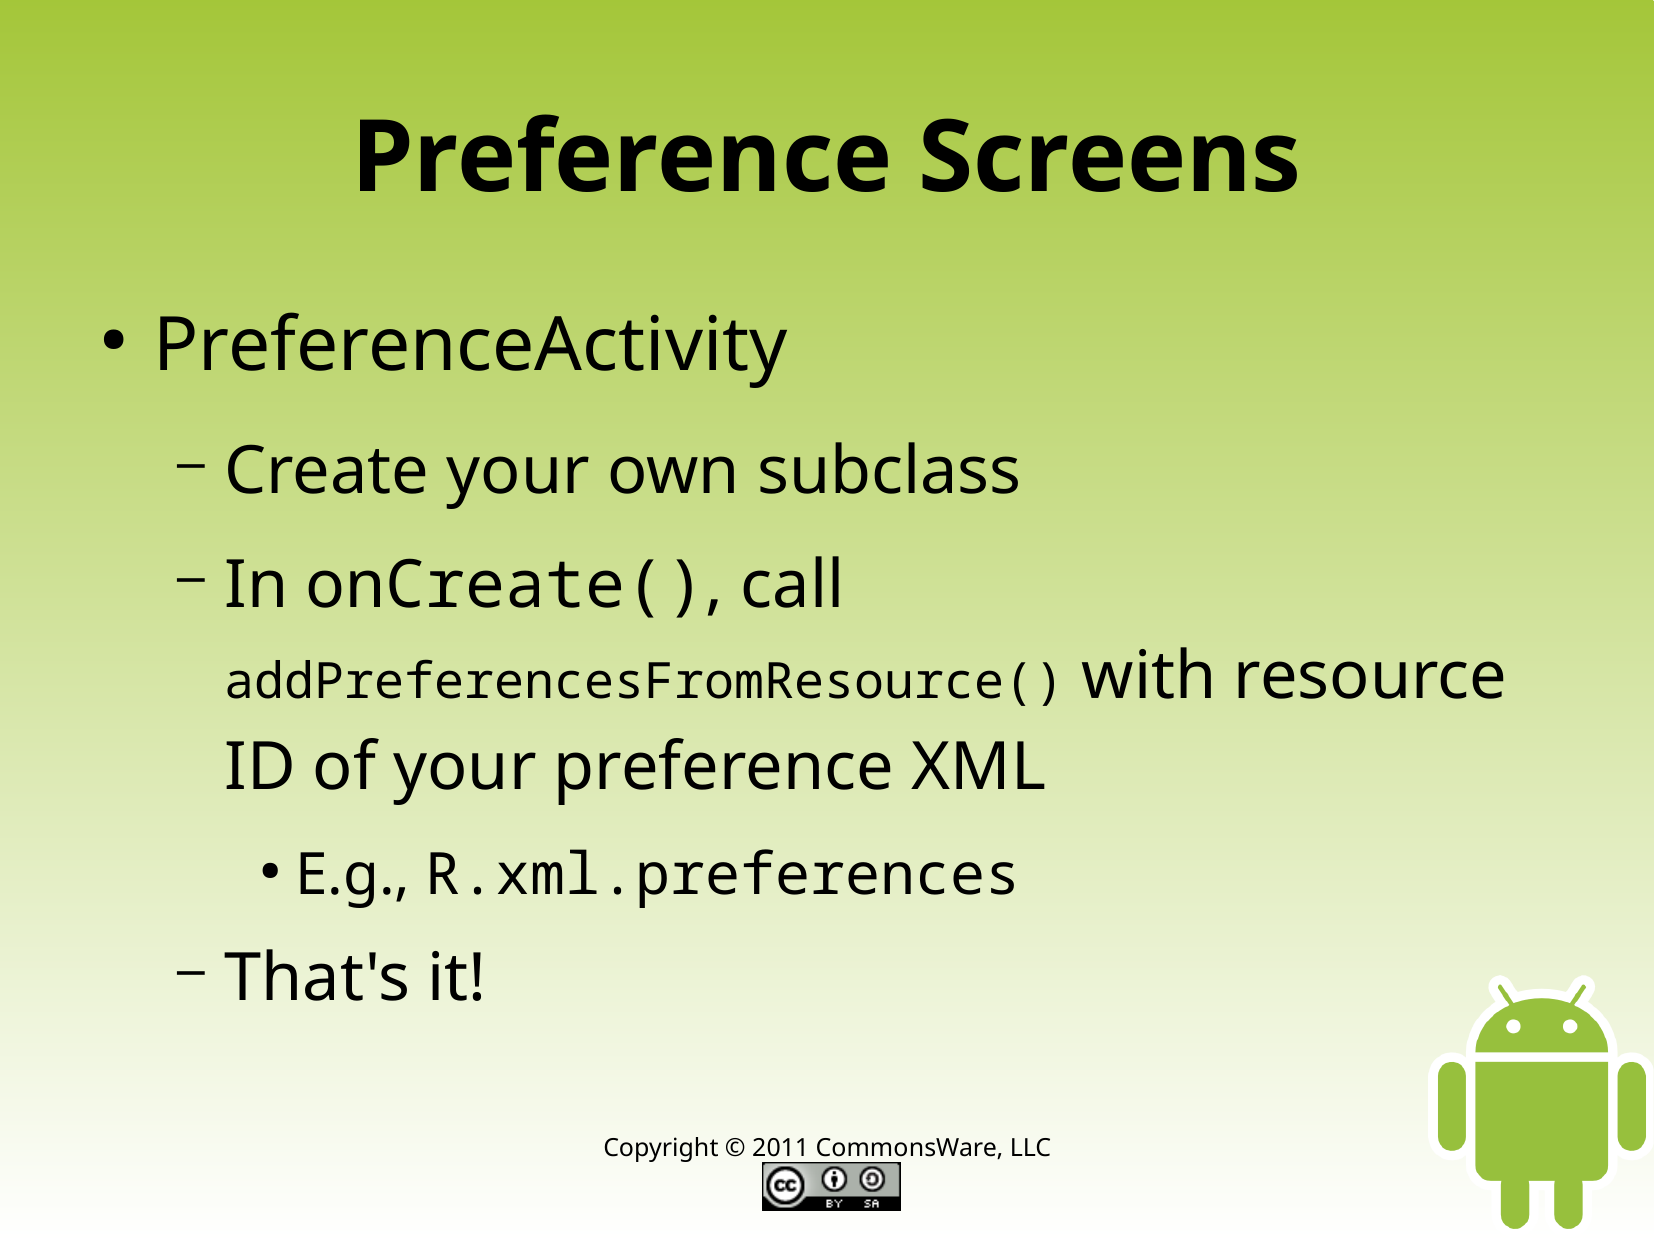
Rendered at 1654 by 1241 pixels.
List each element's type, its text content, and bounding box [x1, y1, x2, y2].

title Preference Screens [82, 49, 1571, 257]
picture [762, 1162, 901, 1211]
picture [1428, 975, 1654, 1238]
list PreferenceActivity Create your own subclass In onCreate(), call addPreferencesFromResource() with resource ID of your preference XML E.g., R.xml.preferences That's it! [82, 290, 1538, 1088]
